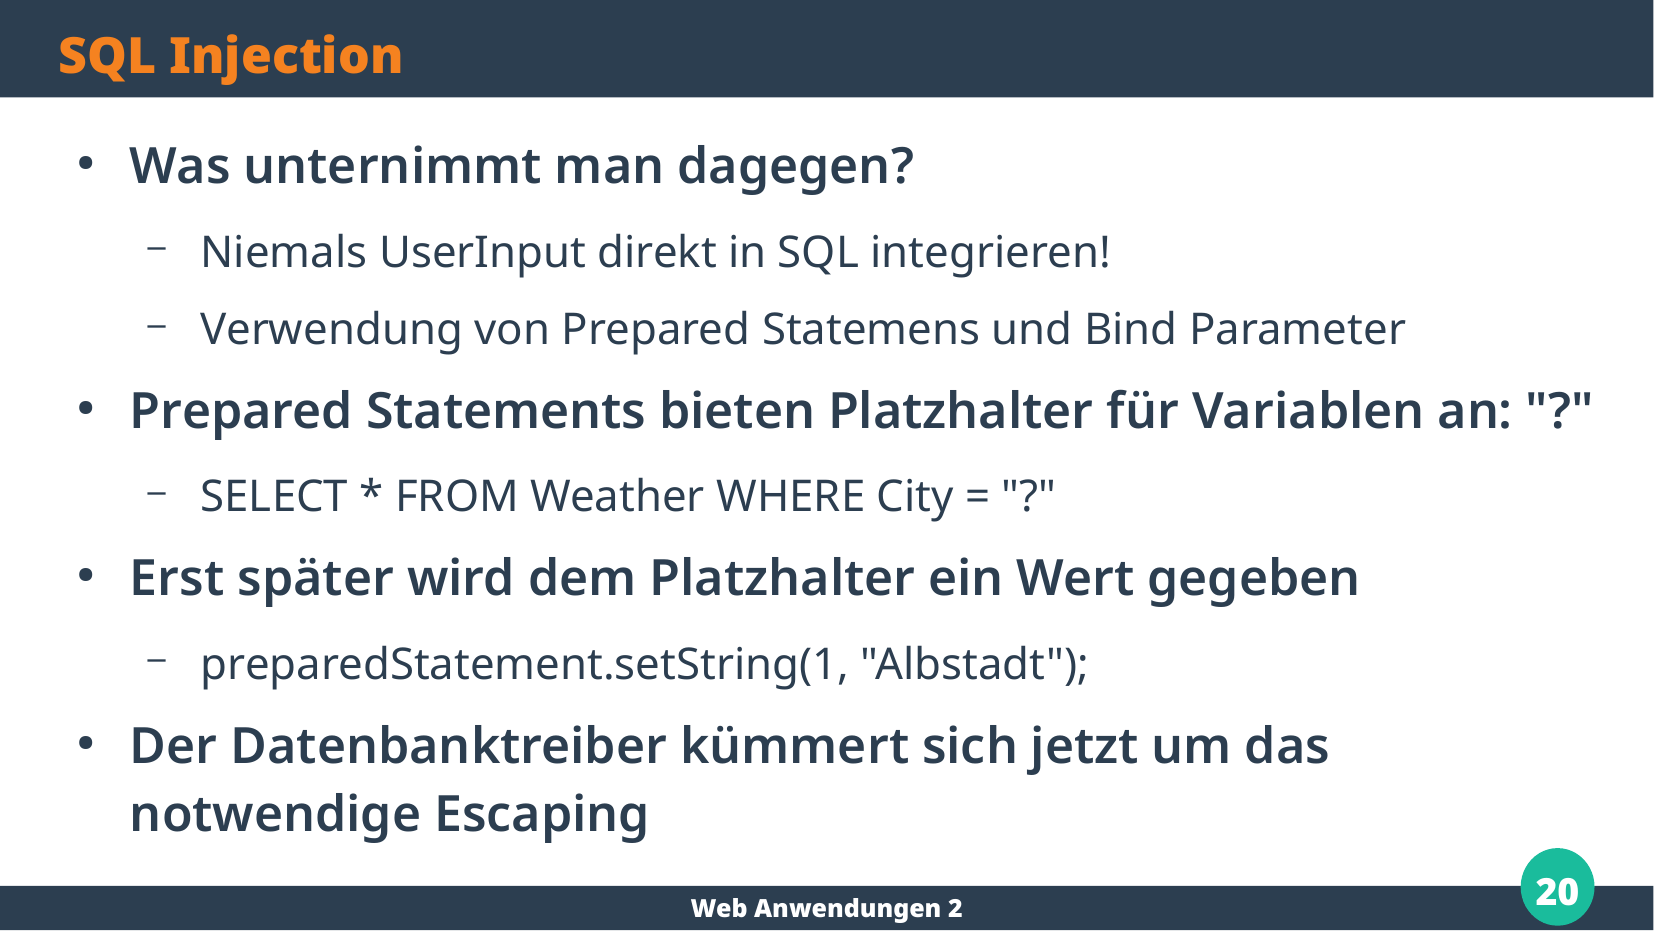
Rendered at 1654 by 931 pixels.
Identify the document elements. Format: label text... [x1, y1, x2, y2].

title SQL Injection [59, 8, 1595, 89]
list Was unternimmt man dagegen? Niemals UserInput direkt in SQL integrieren! Verwendung von Prepared Statemens und Bind Parameter Prepared Statements bieten Platzhalter für Variablen an: "?" SELECT * FROM Weather WHERE City = "?" Erst später wird dem Platzhalter ein Wert gegeben preparedStatement.setString(1, "Albstadt"); Der Datenbanktreiber kümmert sich jetzt um das notwendige Escaping [59, 129, 1595, 864]
